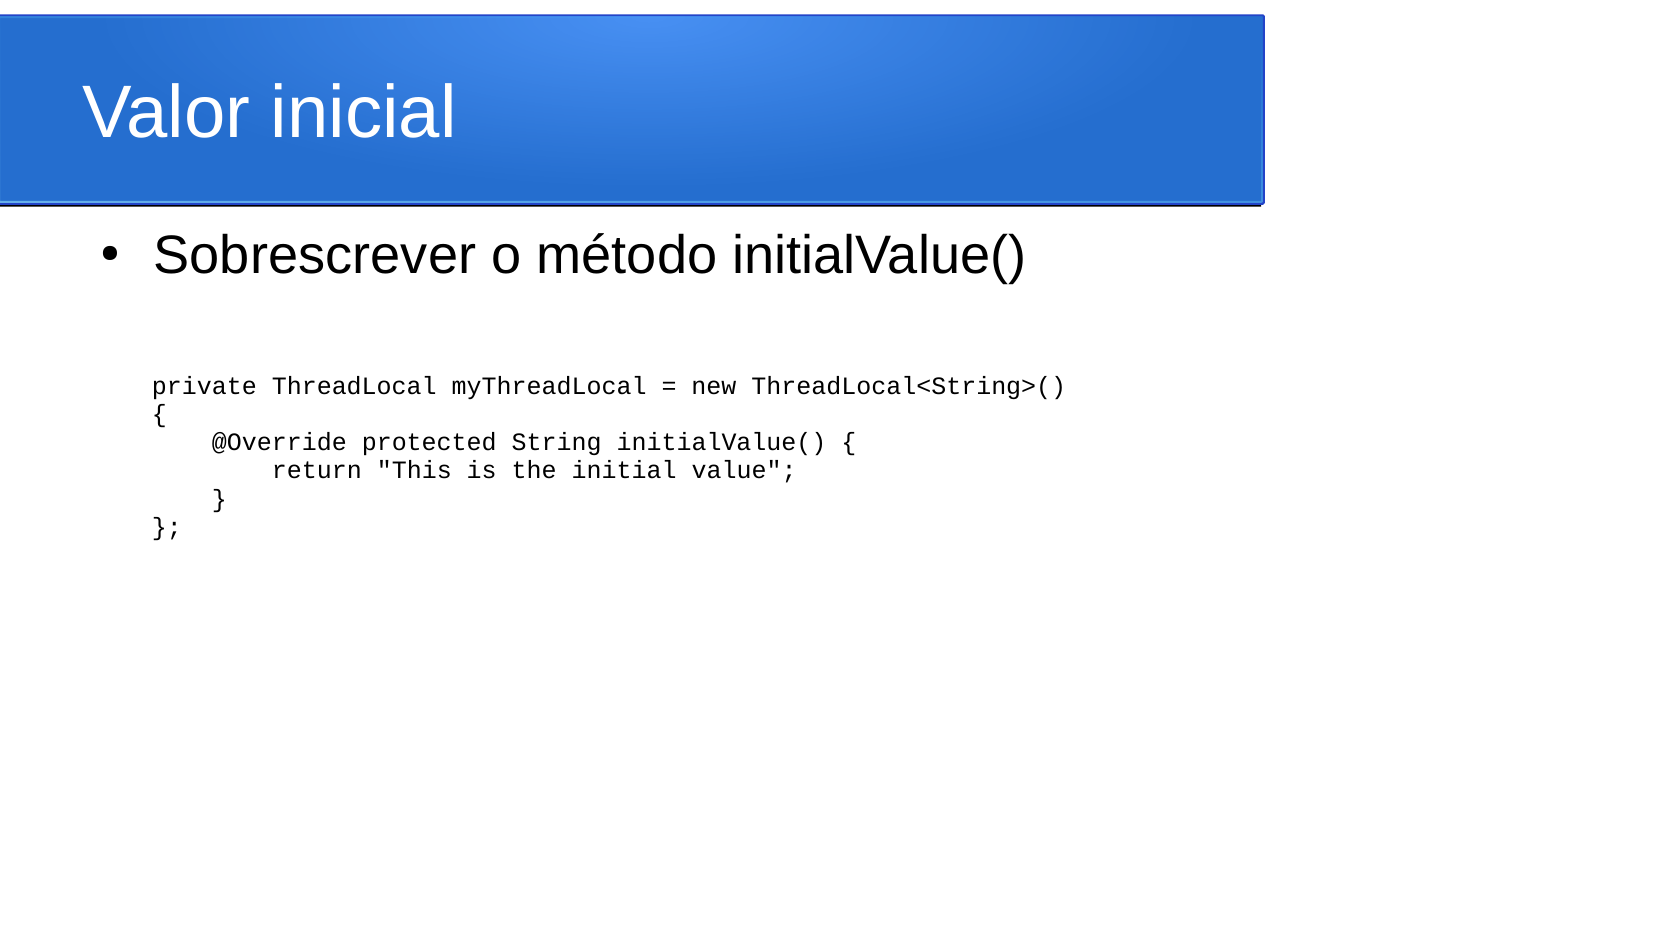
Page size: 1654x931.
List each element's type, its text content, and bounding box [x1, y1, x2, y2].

list Sobrescrever o método initialValue() [82, 224, 1571, 764]
text_box private ThreadLocal myThreadLocal = new ThreadLocal<String>() { @Override protected String initialValue() { return "This is the initial value"; } }; [137, 366, 1111, 579]
title Valor inicial [82, 35, 1235, 189]
